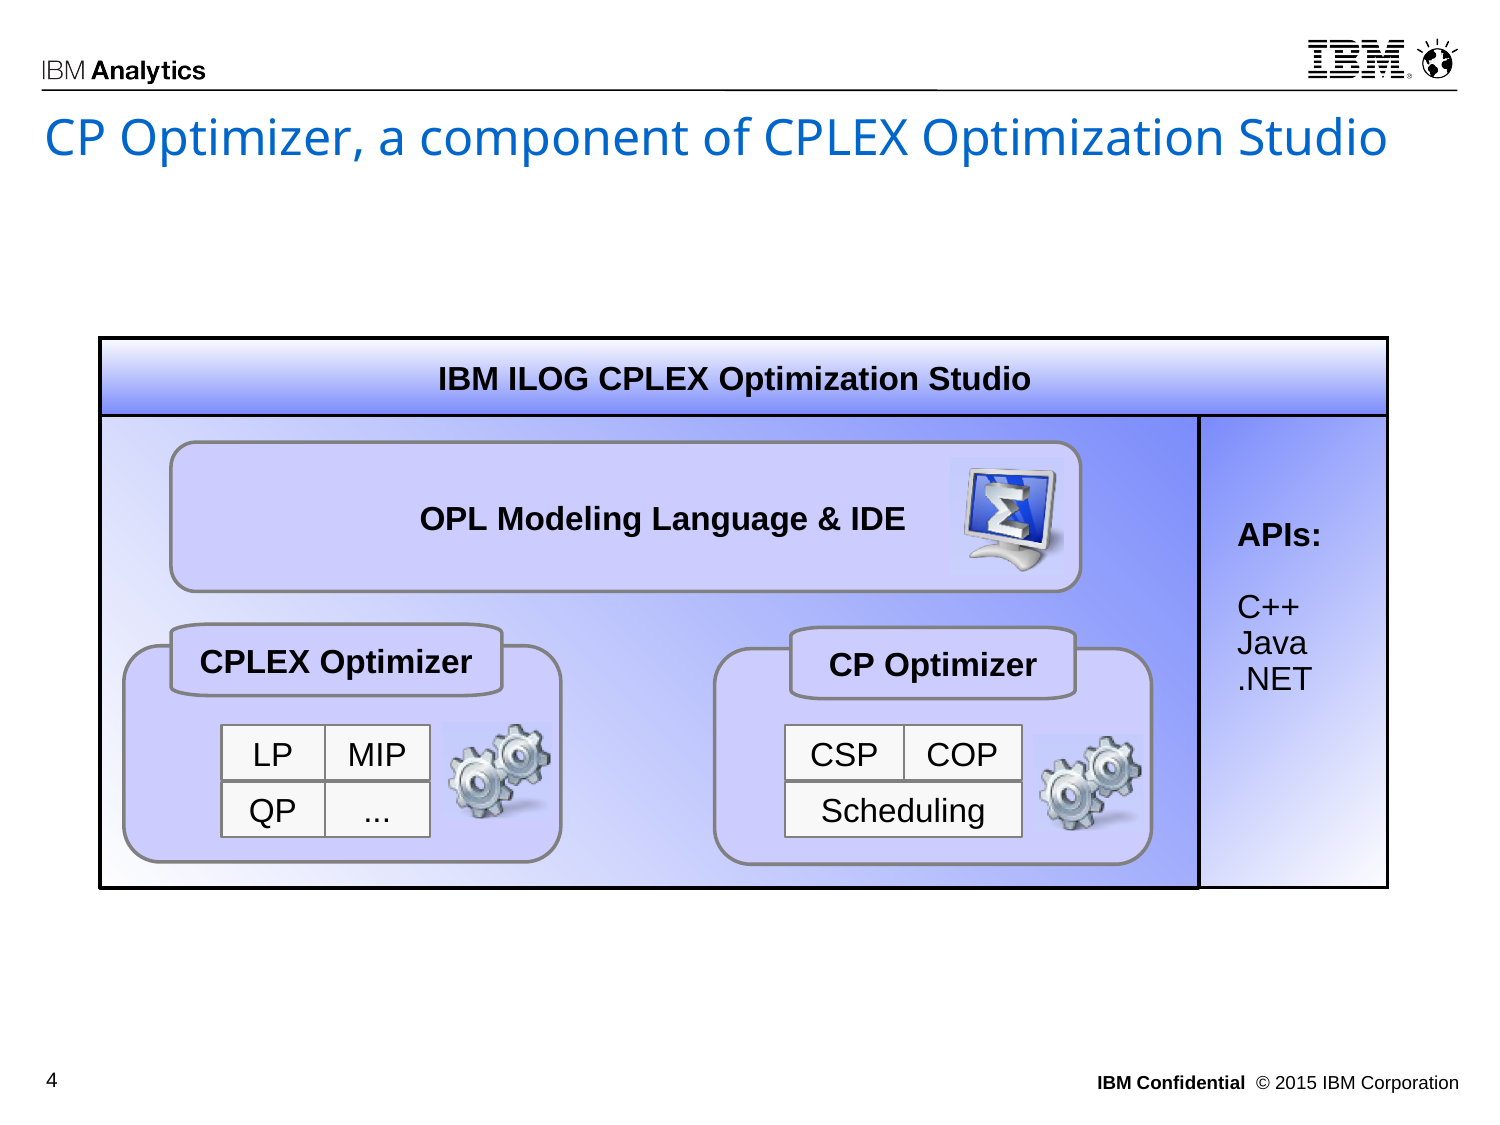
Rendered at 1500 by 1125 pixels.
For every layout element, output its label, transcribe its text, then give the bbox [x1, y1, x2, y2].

picture [24, 42, 224, 99]
text_box CP Optimizer [790, 627, 1076, 699]
text_box LP [221, 725, 324, 781]
text_box [100, 415, 1388, 888]
text_box MIP [324, 725, 431, 781]
picture [950, 457, 1064, 575]
title CP Optimizer, a component of CPLEX Optimization Studio [29, 97, 1500, 203]
text_box IBM ILOG CPLEX Optimization Studio [100, 337, 1388, 416]
picture [442, 722, 552, 819]
text_box Scheduling [785, 781, 1022, 837]
text_box OPL Modeling Language & IDE [170, 442, 1081, 592]
picture [1033, 734, 1143, 831]
text_box CPLEX Optimizer [171, 624, 502, 696]
text_box CSP [785, 725, 903, 781]
text_box APIs: C++ Java .NET [1222, 510, 1338, 706]
picture [1294, 24, 1469, 91]
text_box ... [324, 781, 430, 837]
text_box QP [221, 781, 324, 837]
text_box COP [903, 725, 1022, 781]
